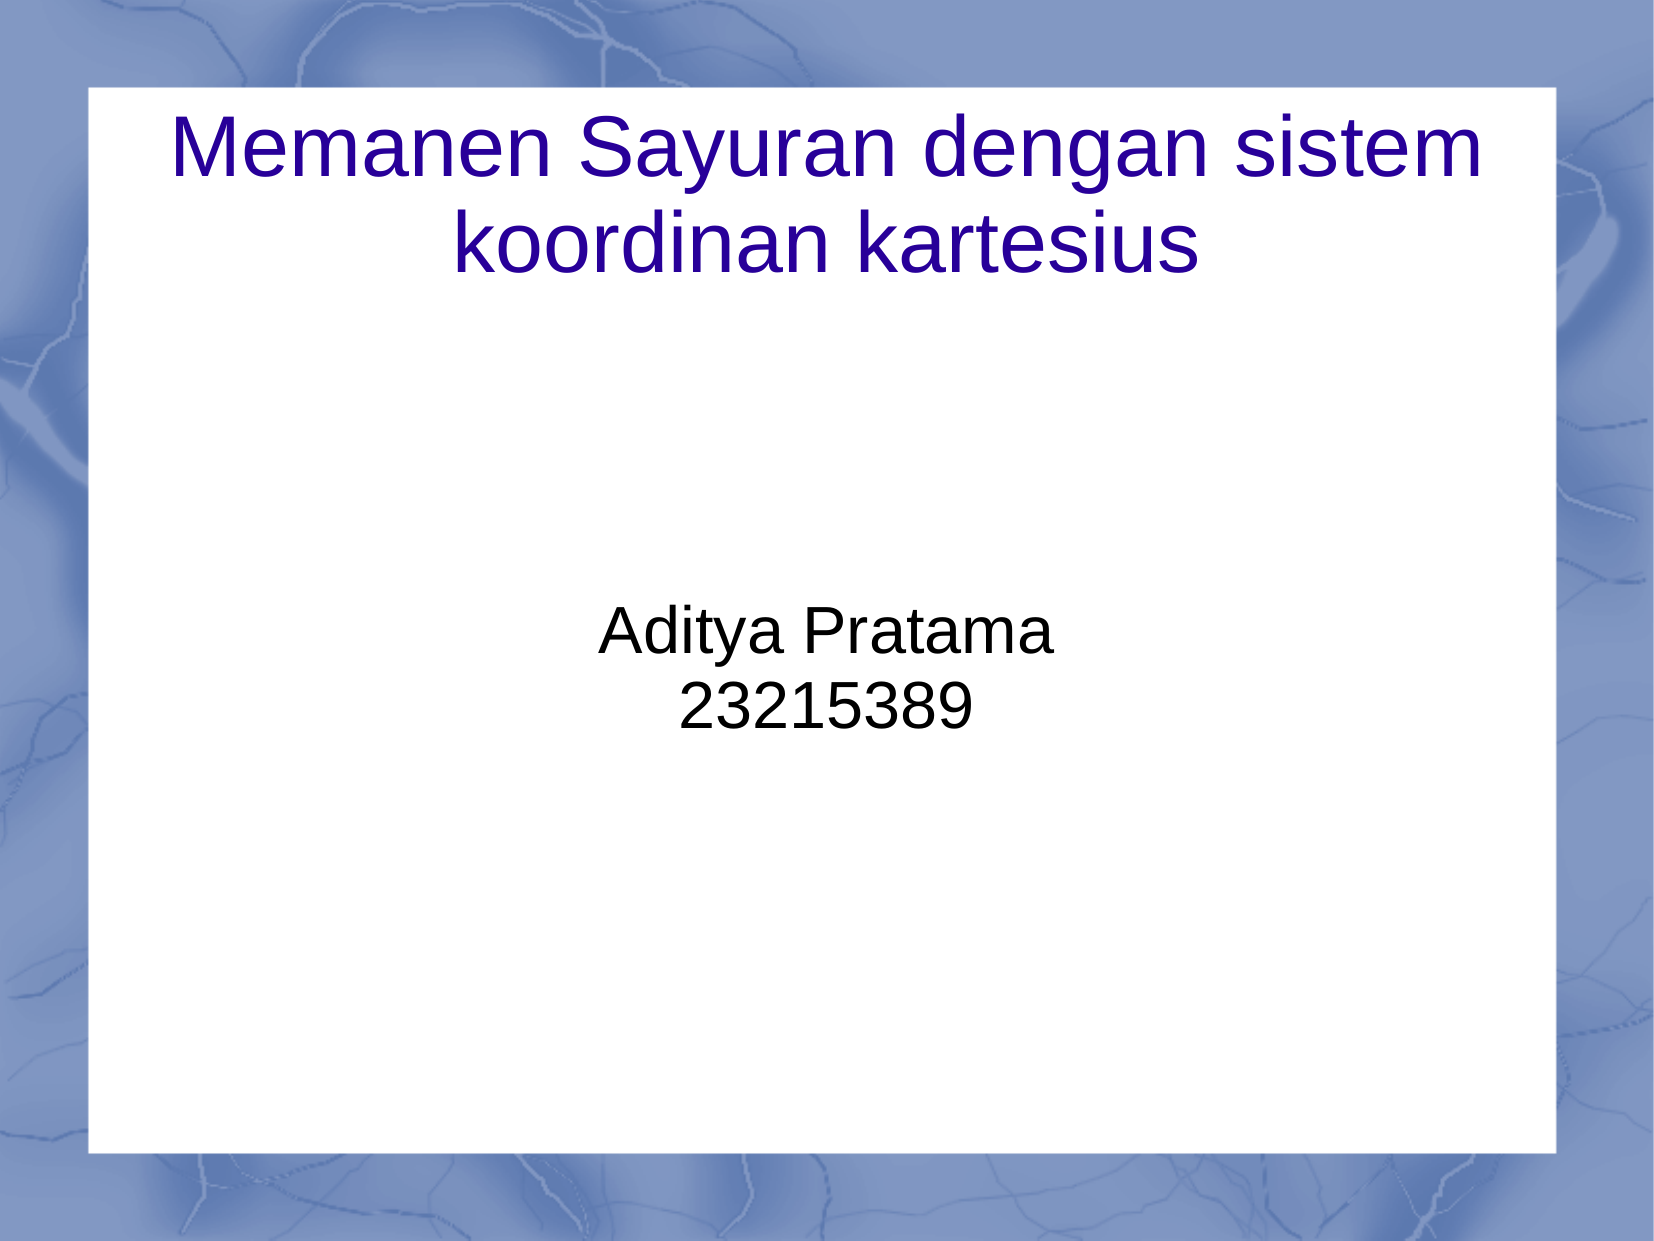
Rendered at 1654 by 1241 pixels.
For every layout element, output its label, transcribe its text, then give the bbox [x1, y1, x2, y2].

title Memanen Sayuran dengan sistem koordinan kartesius [118, 90, 1536, 298]
subtitle Aditya Pratama 23215389 [147, 325, 1506, 1010]
picture [0, 0, 1654, 1241]
